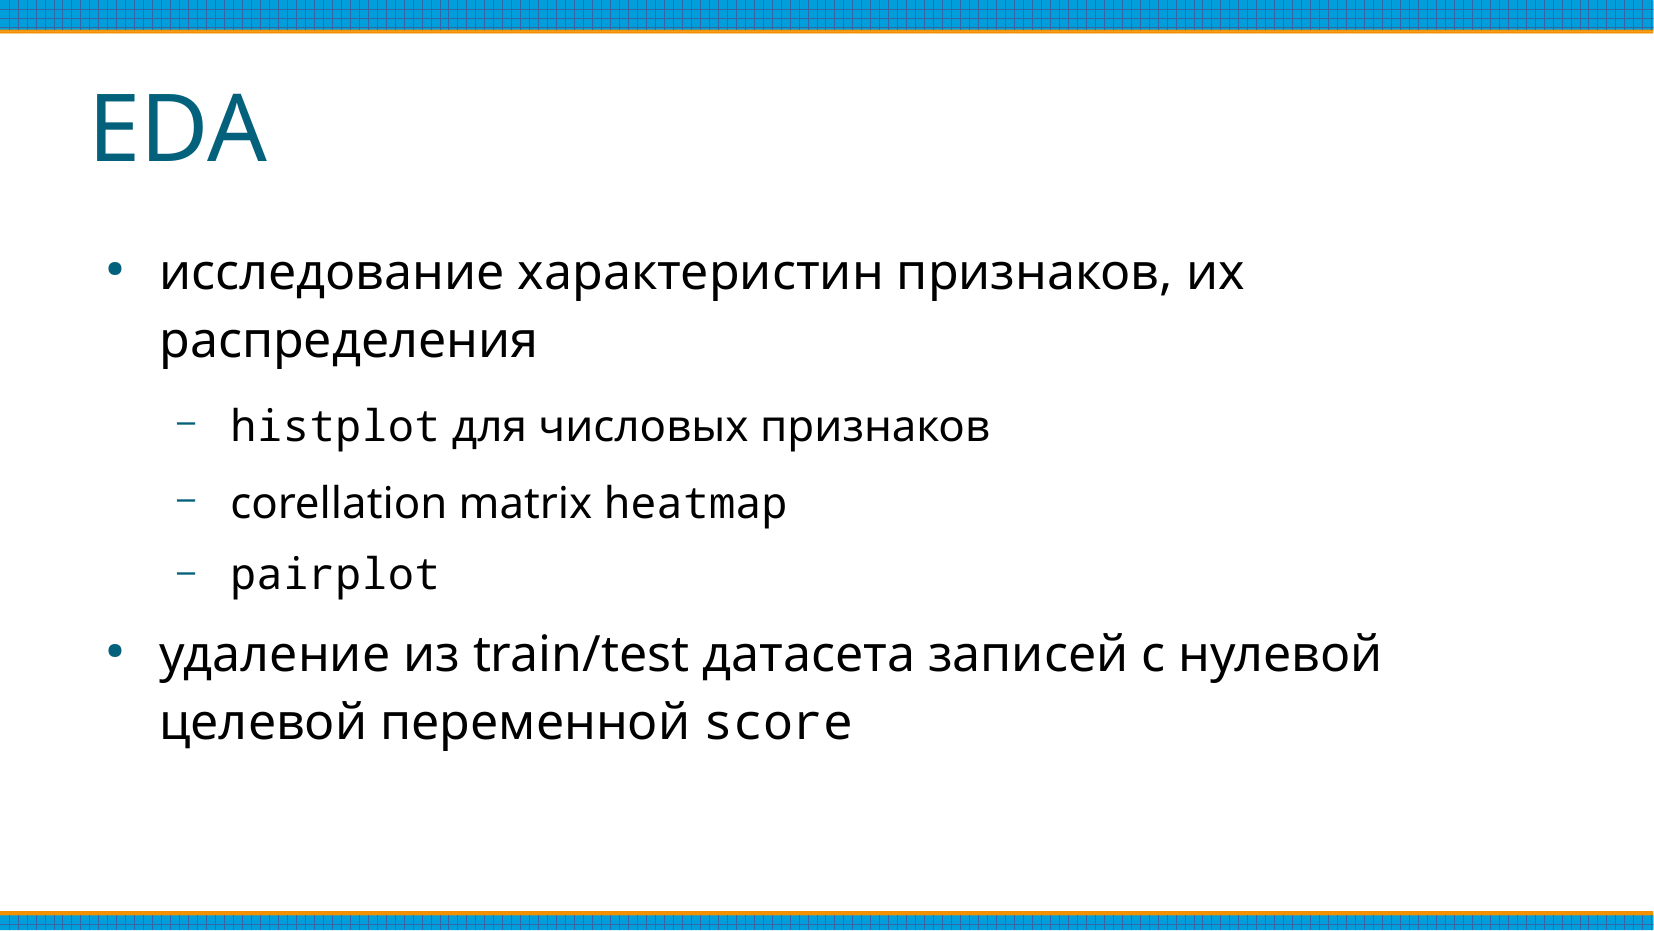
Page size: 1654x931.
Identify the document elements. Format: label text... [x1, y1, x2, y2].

title EDA [88, 44, 1565, 207]
list исследование характеристин признаков, их распределения histplot для числовых признаков corellation matrix heatmap pairplot удаление из train/test датасета записей с нулевой целевой переменной score [88, 236, 1565, 901]
